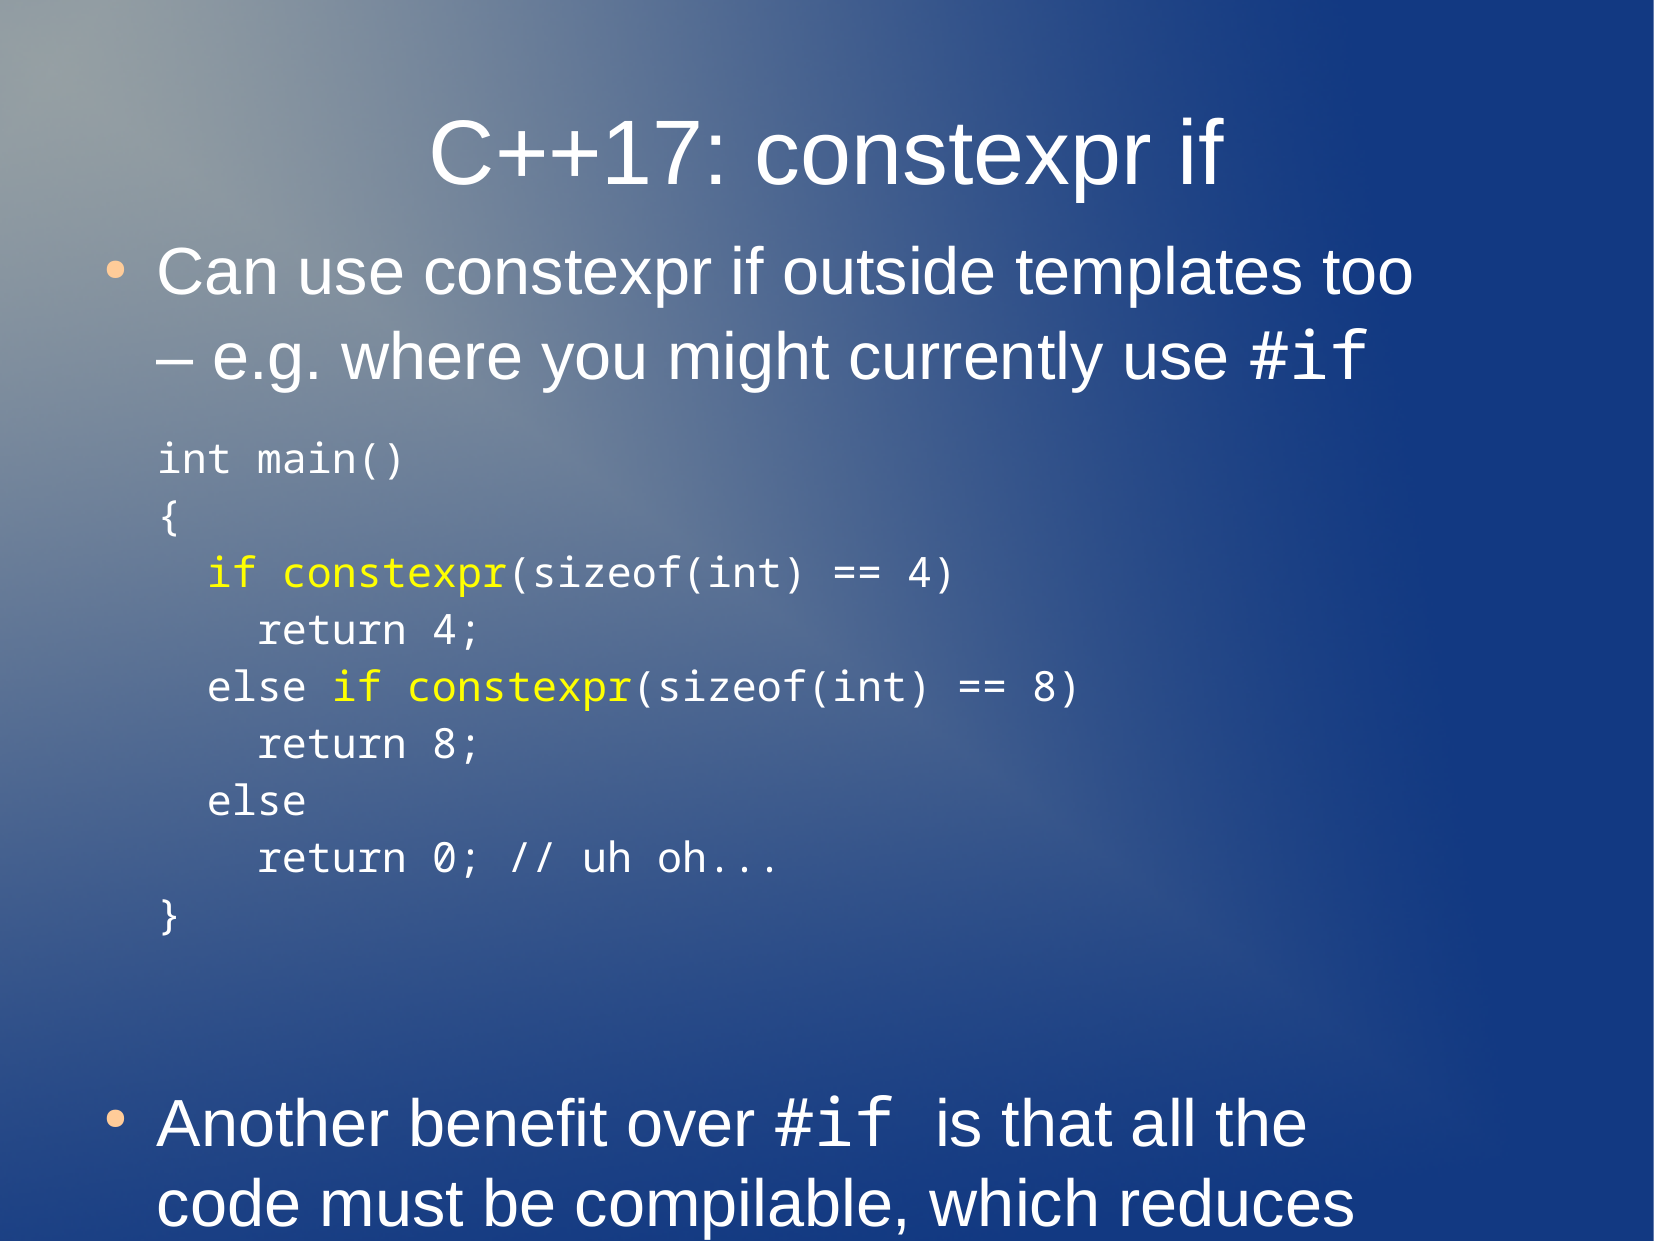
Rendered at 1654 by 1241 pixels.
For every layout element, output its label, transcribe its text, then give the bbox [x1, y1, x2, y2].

list Can use constexpr if outside templates too – e.g. where you might currently use #if int main() { if constexpr(sizeof(int) == 4) return 4; else if constexpr(sizeof(int) == 8) return 8; else return 0; // uh oh... } Another benefit over #if is that all the code must be compilable, which reduces 'bit-rot' [85, 233, 1467, 1223]
title C++17: constexpr if [82, 49, 1571, 257]
picture [0, 0, 1654, 1241]
